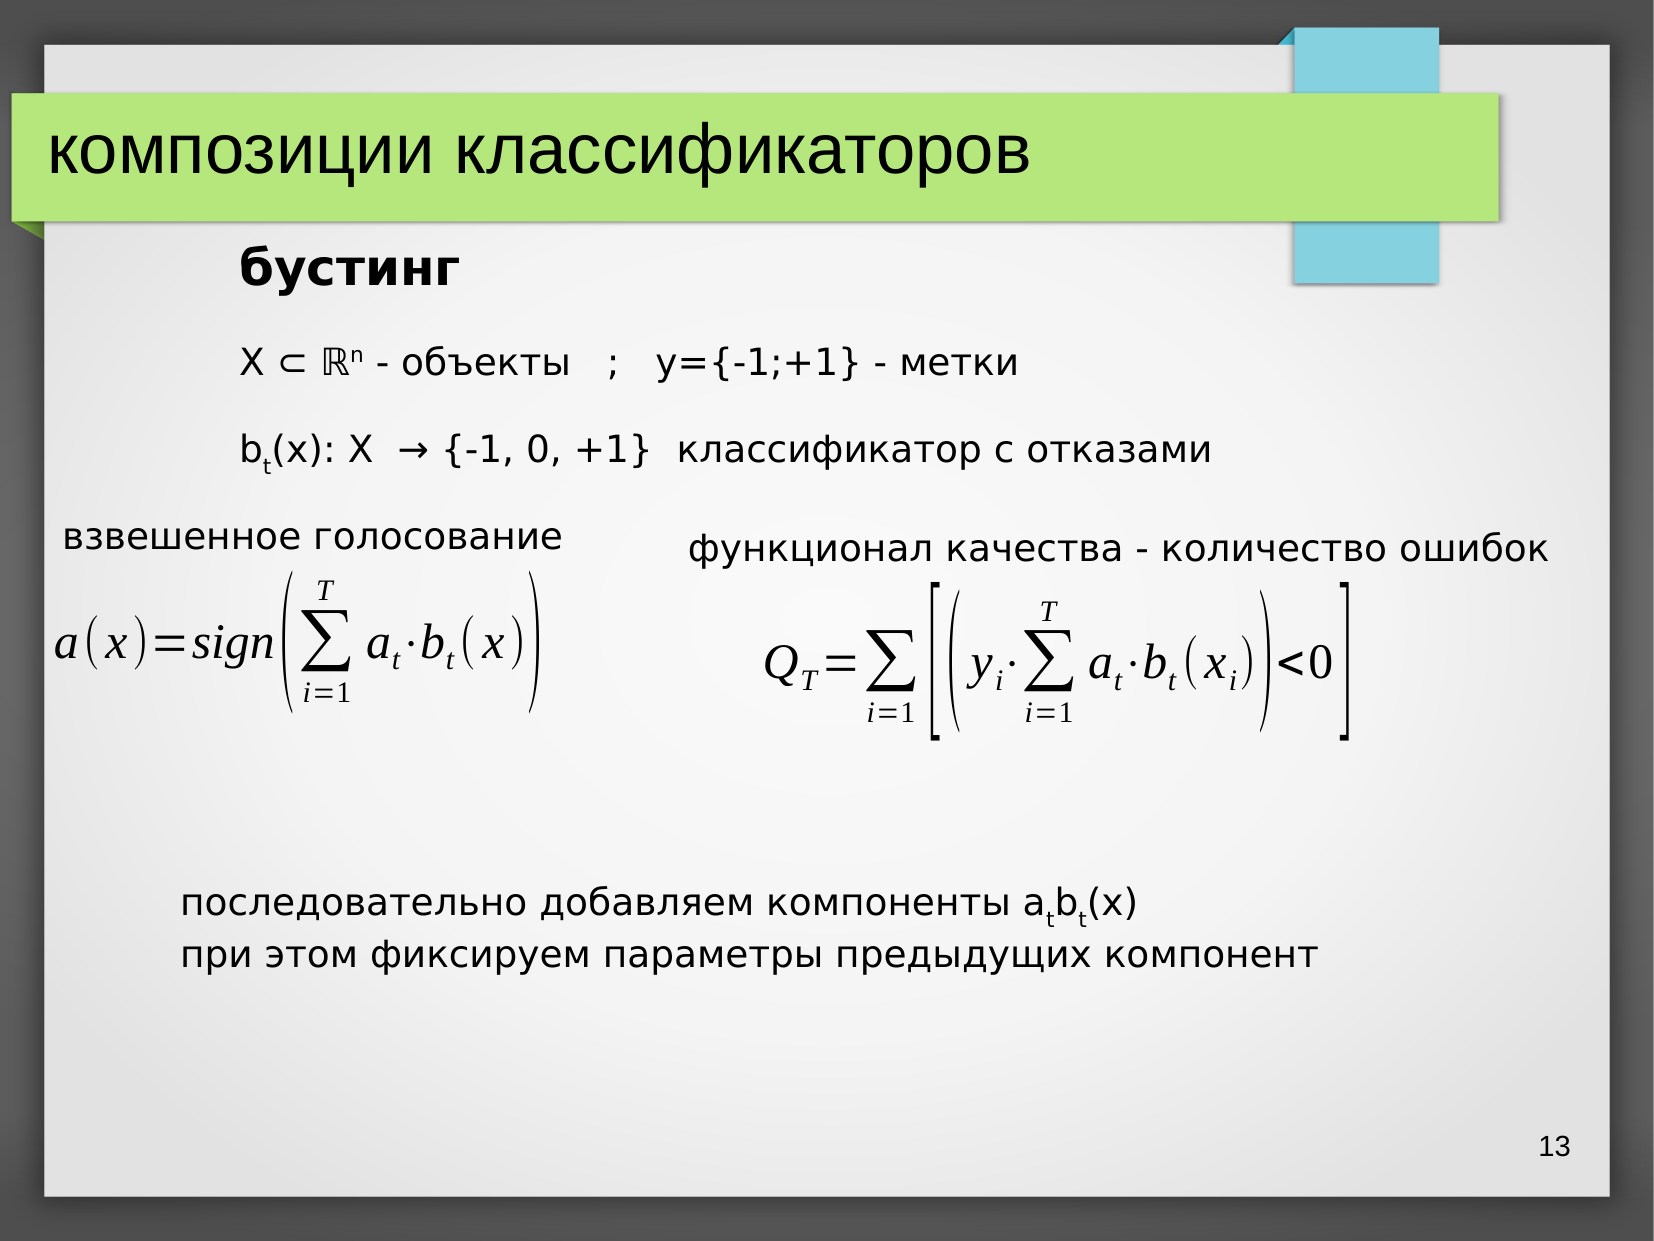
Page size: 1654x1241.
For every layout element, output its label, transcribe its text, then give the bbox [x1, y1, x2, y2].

text_box функционал качества - количество ошибок [673, 519, 1571, 591]
chart [47, 590, 550, 717]
text_box взвешенное голосование [47, 507, 674, 590]
title композиции классификаторов [47, 109, 1501, 189]
text_box бустинг X ⊂ ℝn - объекты ; y={-1;+1} - метки bt(x): X → {-1, 0, +1} классификатор с отказами [224, 231, 1252, 488]
picture [0, 0, 1654, 1241]
chart [757, 591, 1359, 745]
text_box последовательно добавляем компоненты atbt(x) при этом фиксируем параметры предыдущих компонент [165, 873, 1548, 984]
